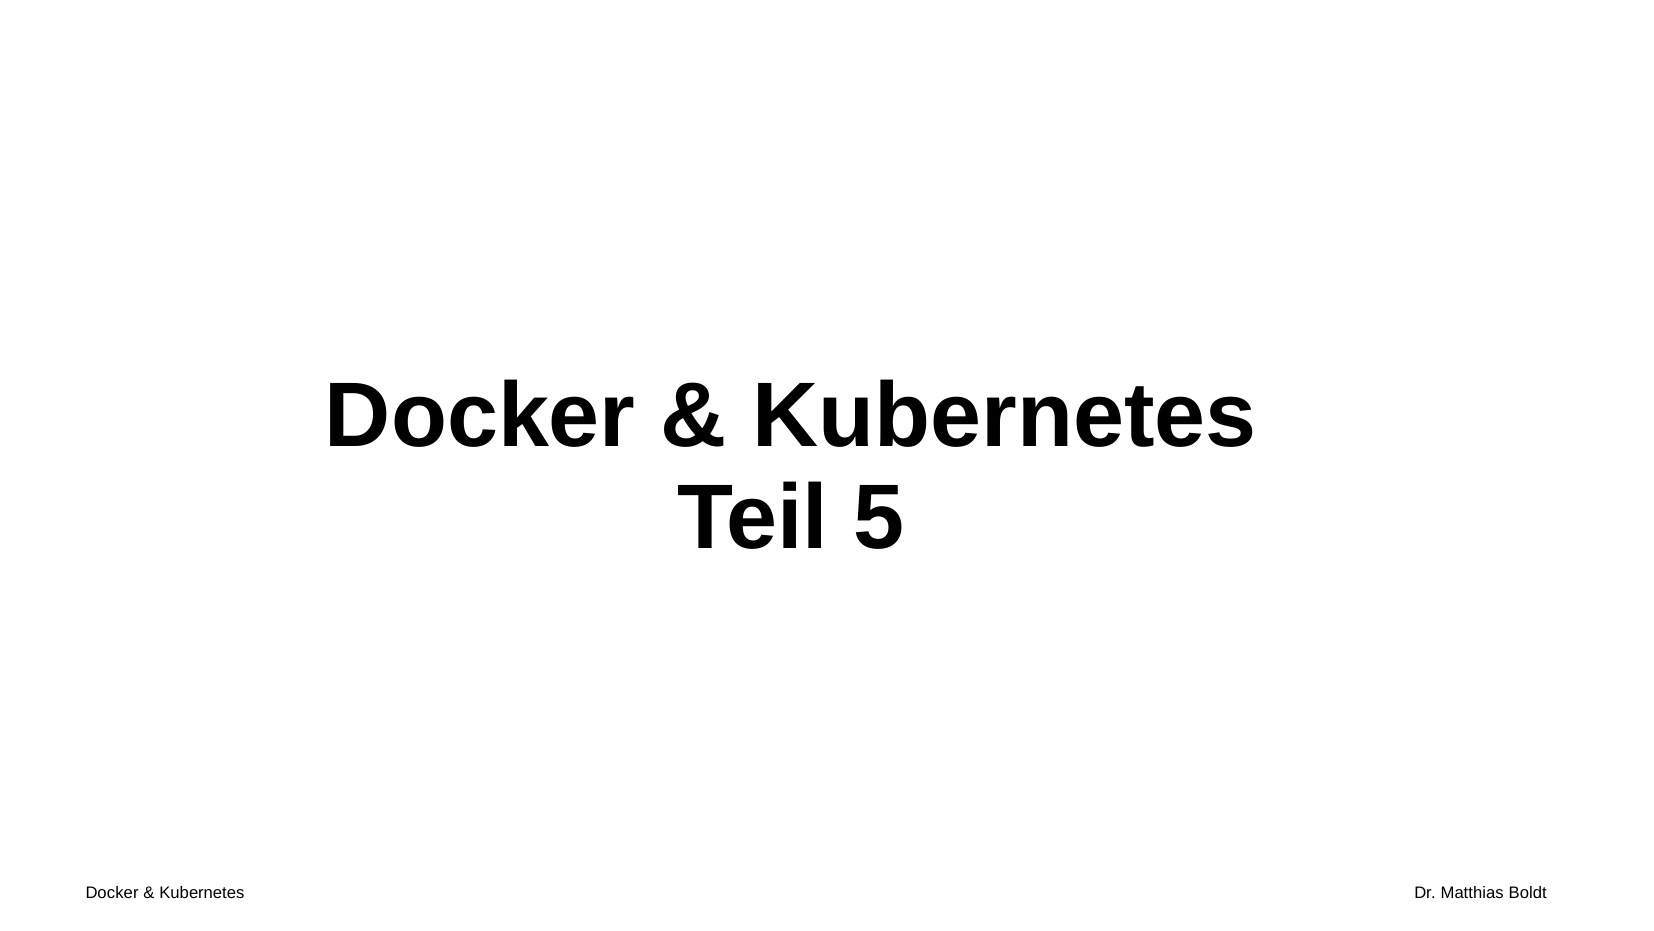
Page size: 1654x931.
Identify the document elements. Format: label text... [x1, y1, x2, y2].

text_box Docker & Kubernetes Dr. Matthias Boldt [70, 875, 1563, 910]
title Docker & Kubernetes Teil 5 [47, 363, 1536, 569]
